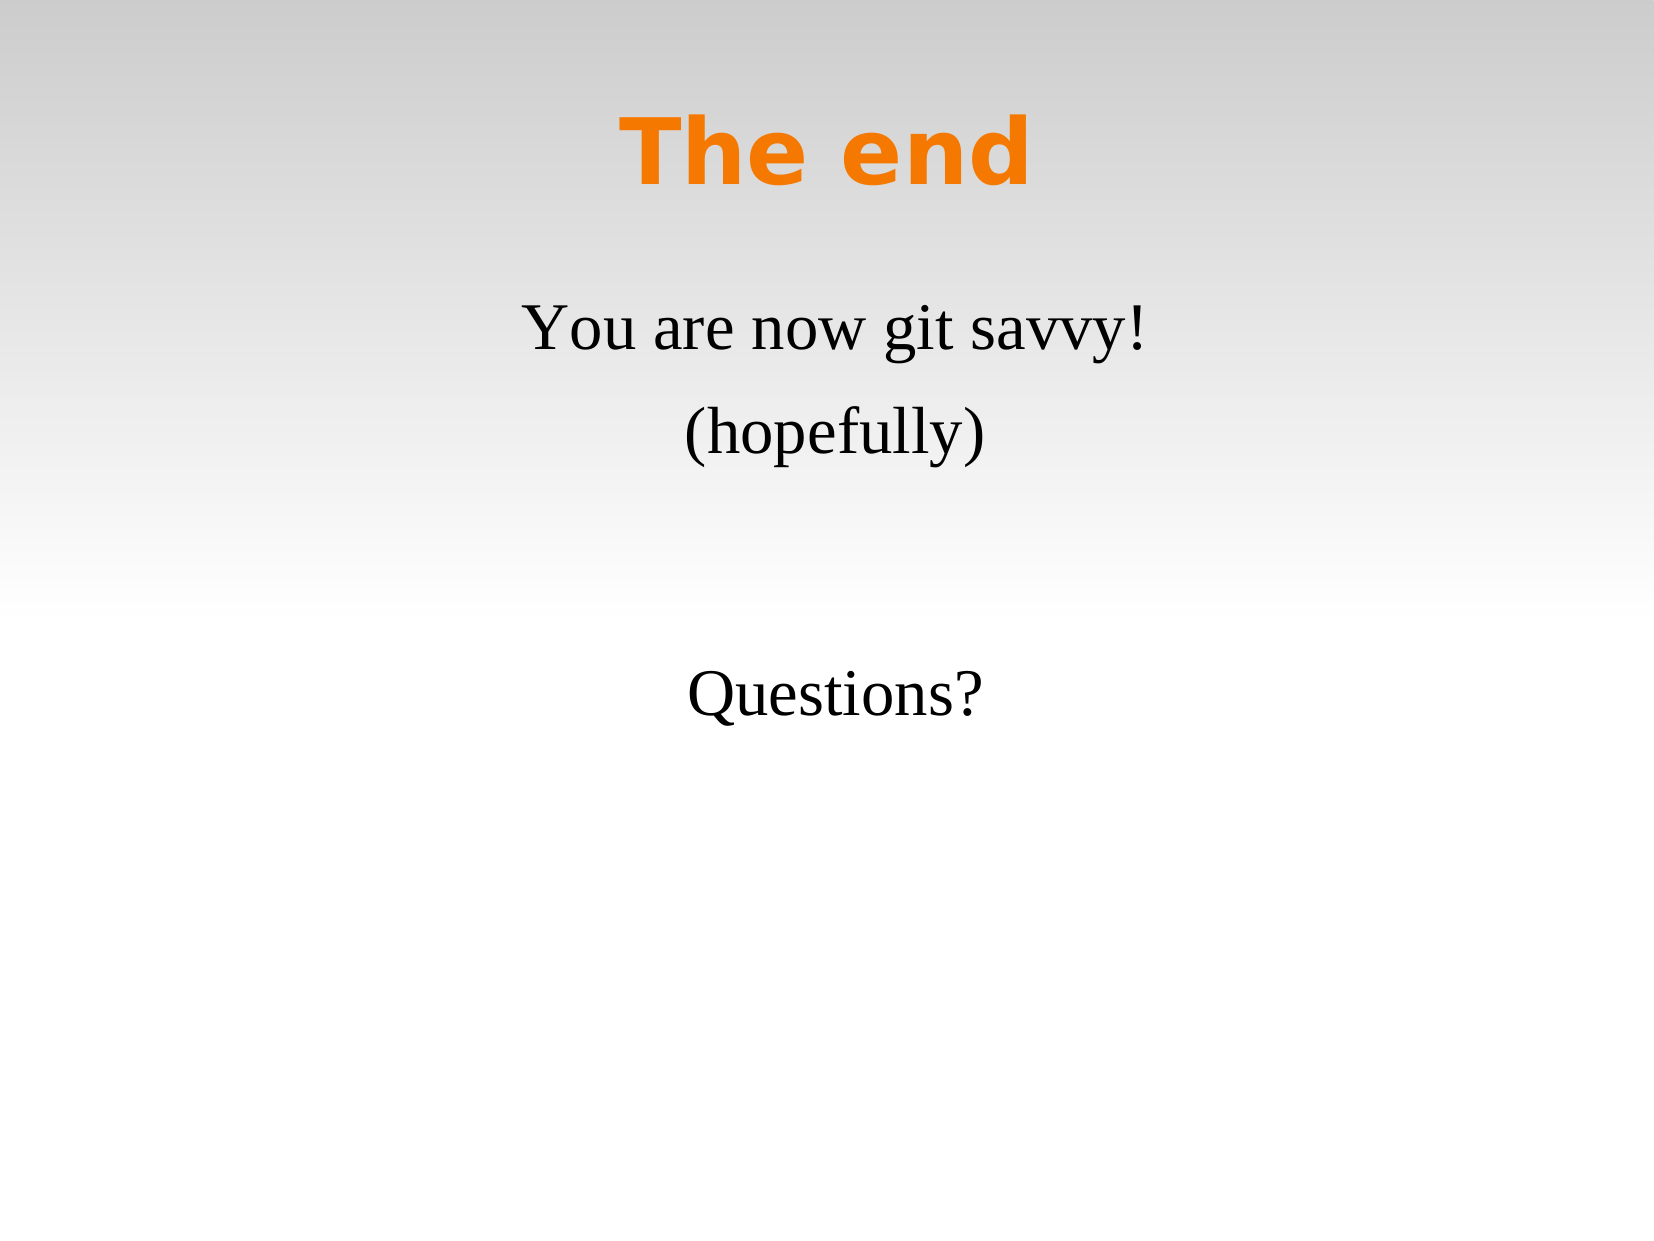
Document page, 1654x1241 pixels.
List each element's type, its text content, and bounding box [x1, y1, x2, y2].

title The end [82, 56, 1571, 250]
list Questions? [82, 656, 1571, 869]
list You are now git savvy! (hopefully) [82, 290, 1571, 502]
